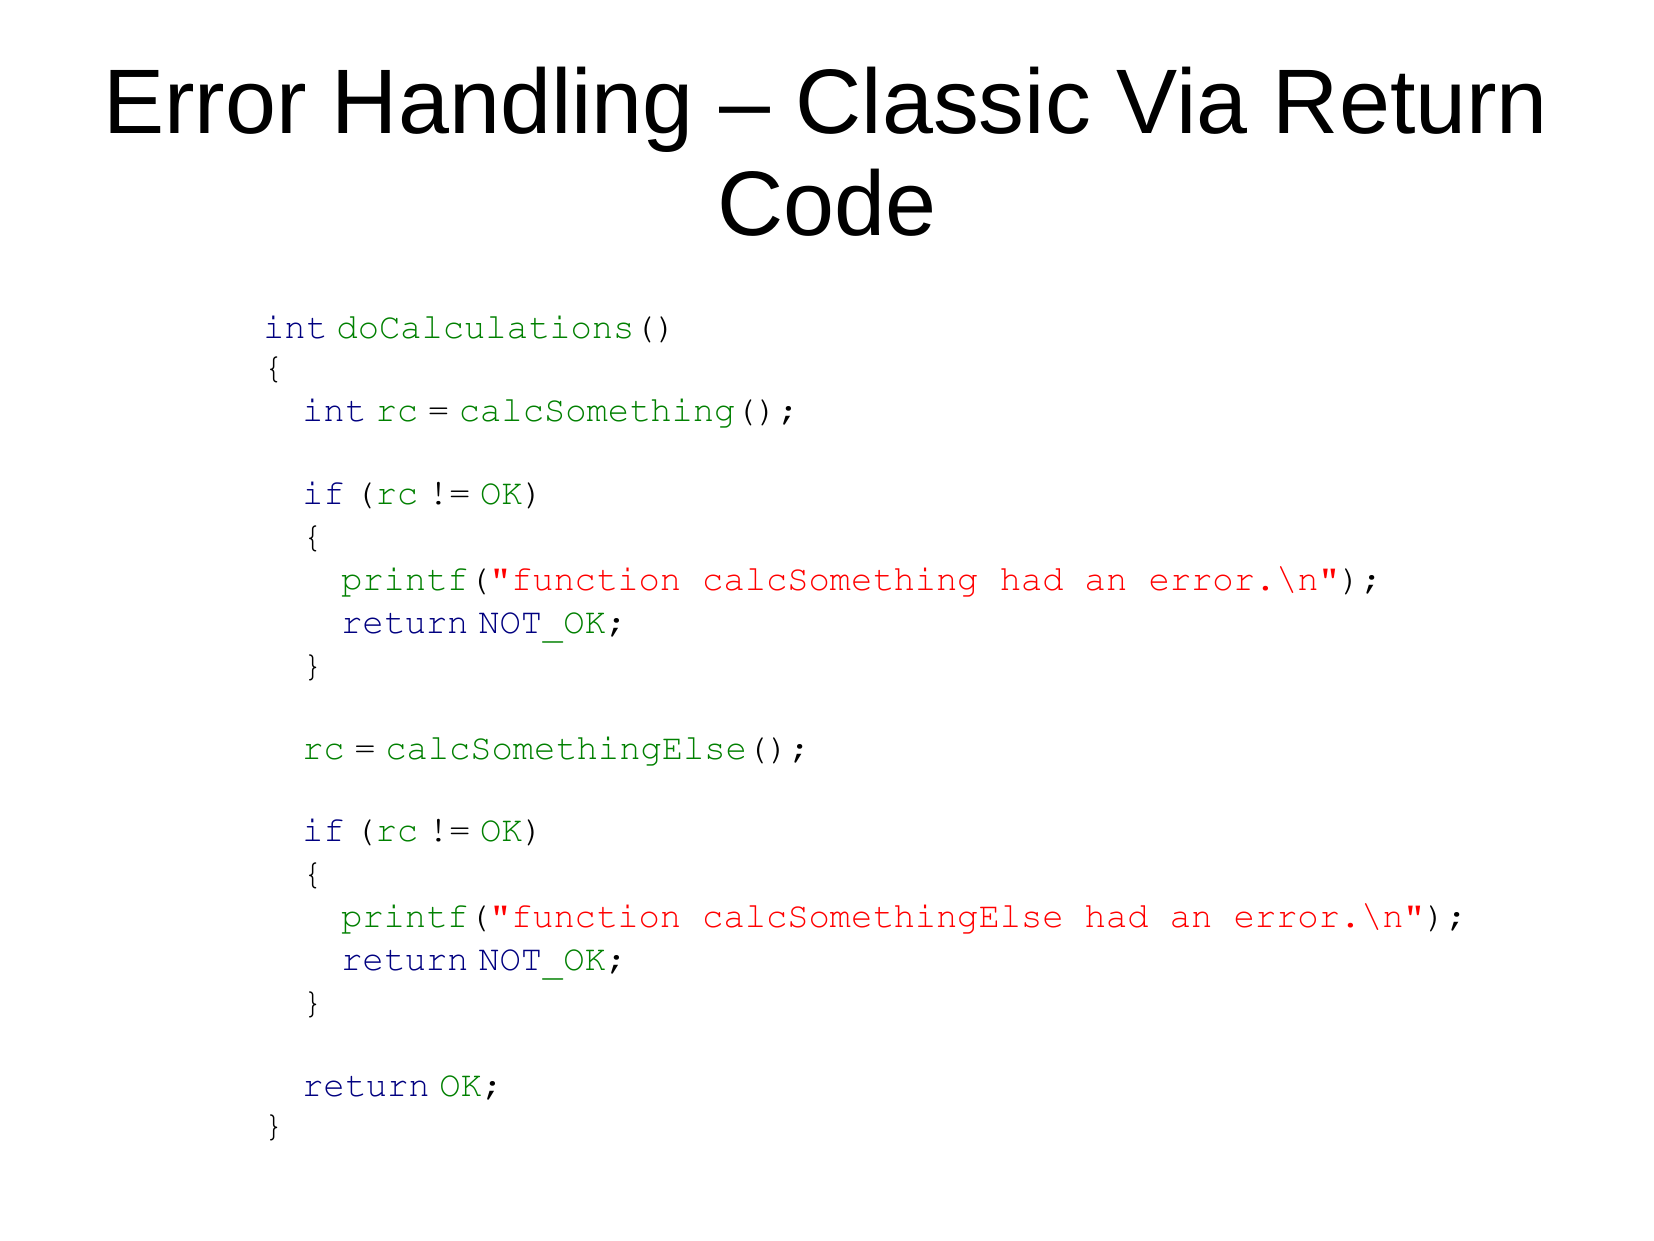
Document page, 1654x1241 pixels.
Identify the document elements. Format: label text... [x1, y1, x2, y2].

title Error Handling – Classic Via Return Code [82, 49, 1571, 257]
text_box int doCalculations() { int rc = calcSomething(); if (rc != OK) { printf("function calcSomething had an error.\n"); return NOT_OK; } rc = calcSomethingElse(); if (rc != OK) { printf("function calcSomethingElse had an error.\n"); return NOT_OK; } return OK; } [248, 298, 1483, 1188]
